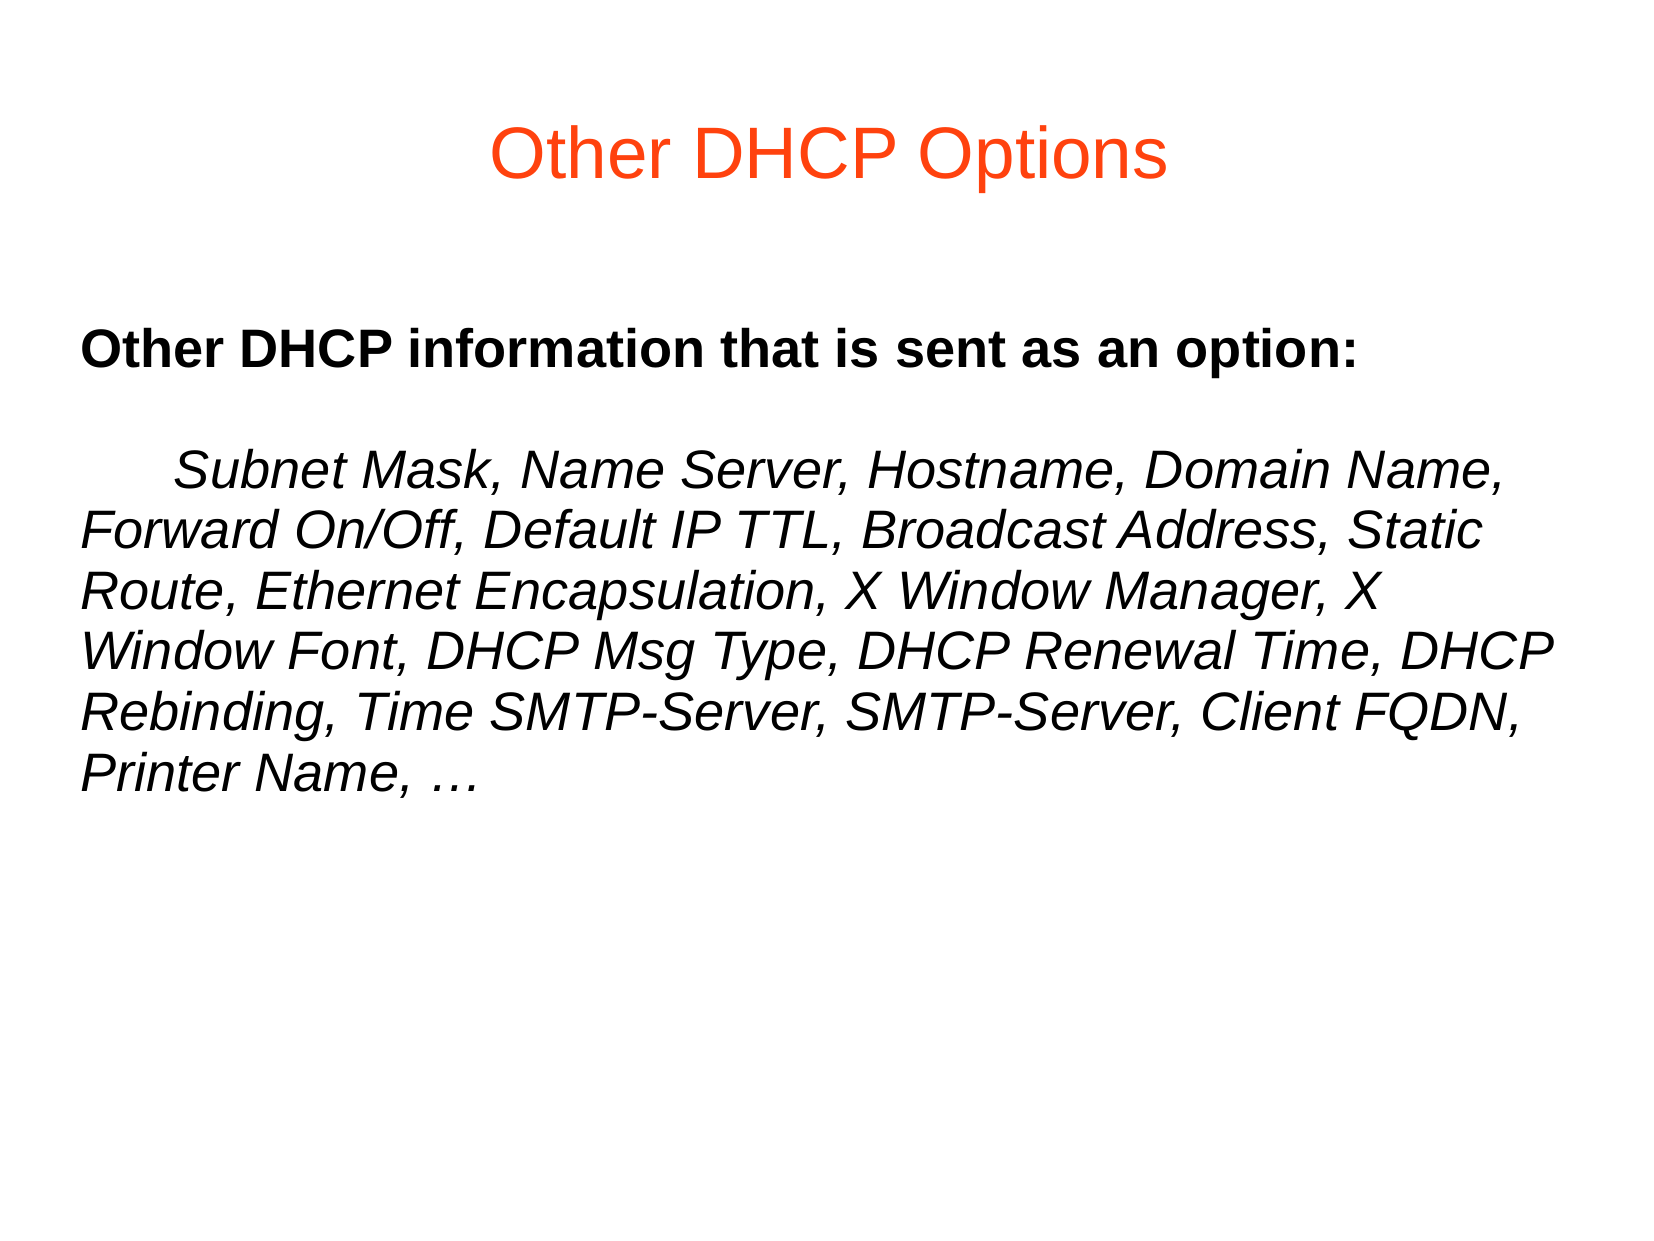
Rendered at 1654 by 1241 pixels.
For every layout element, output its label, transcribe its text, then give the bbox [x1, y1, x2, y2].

title Other DHCP Options [0, 49, 1654, 257]
text_box Other DHCP information that is sent as an option: Subnet Mask, Name Server, Hostname, Domain Name, Forward On/Off, Default IP TTL, Broadcast Address, Static Route, Ethernet Encapsulation, X Window Manager, X Window Font, DHCP Msg Type, DHCP Renewal Time, DHCP Rebinding, Time SMTP-Server, SMTP-Server, Client FQDN, Printer Name, … [65, 310, 1595, 1081]
